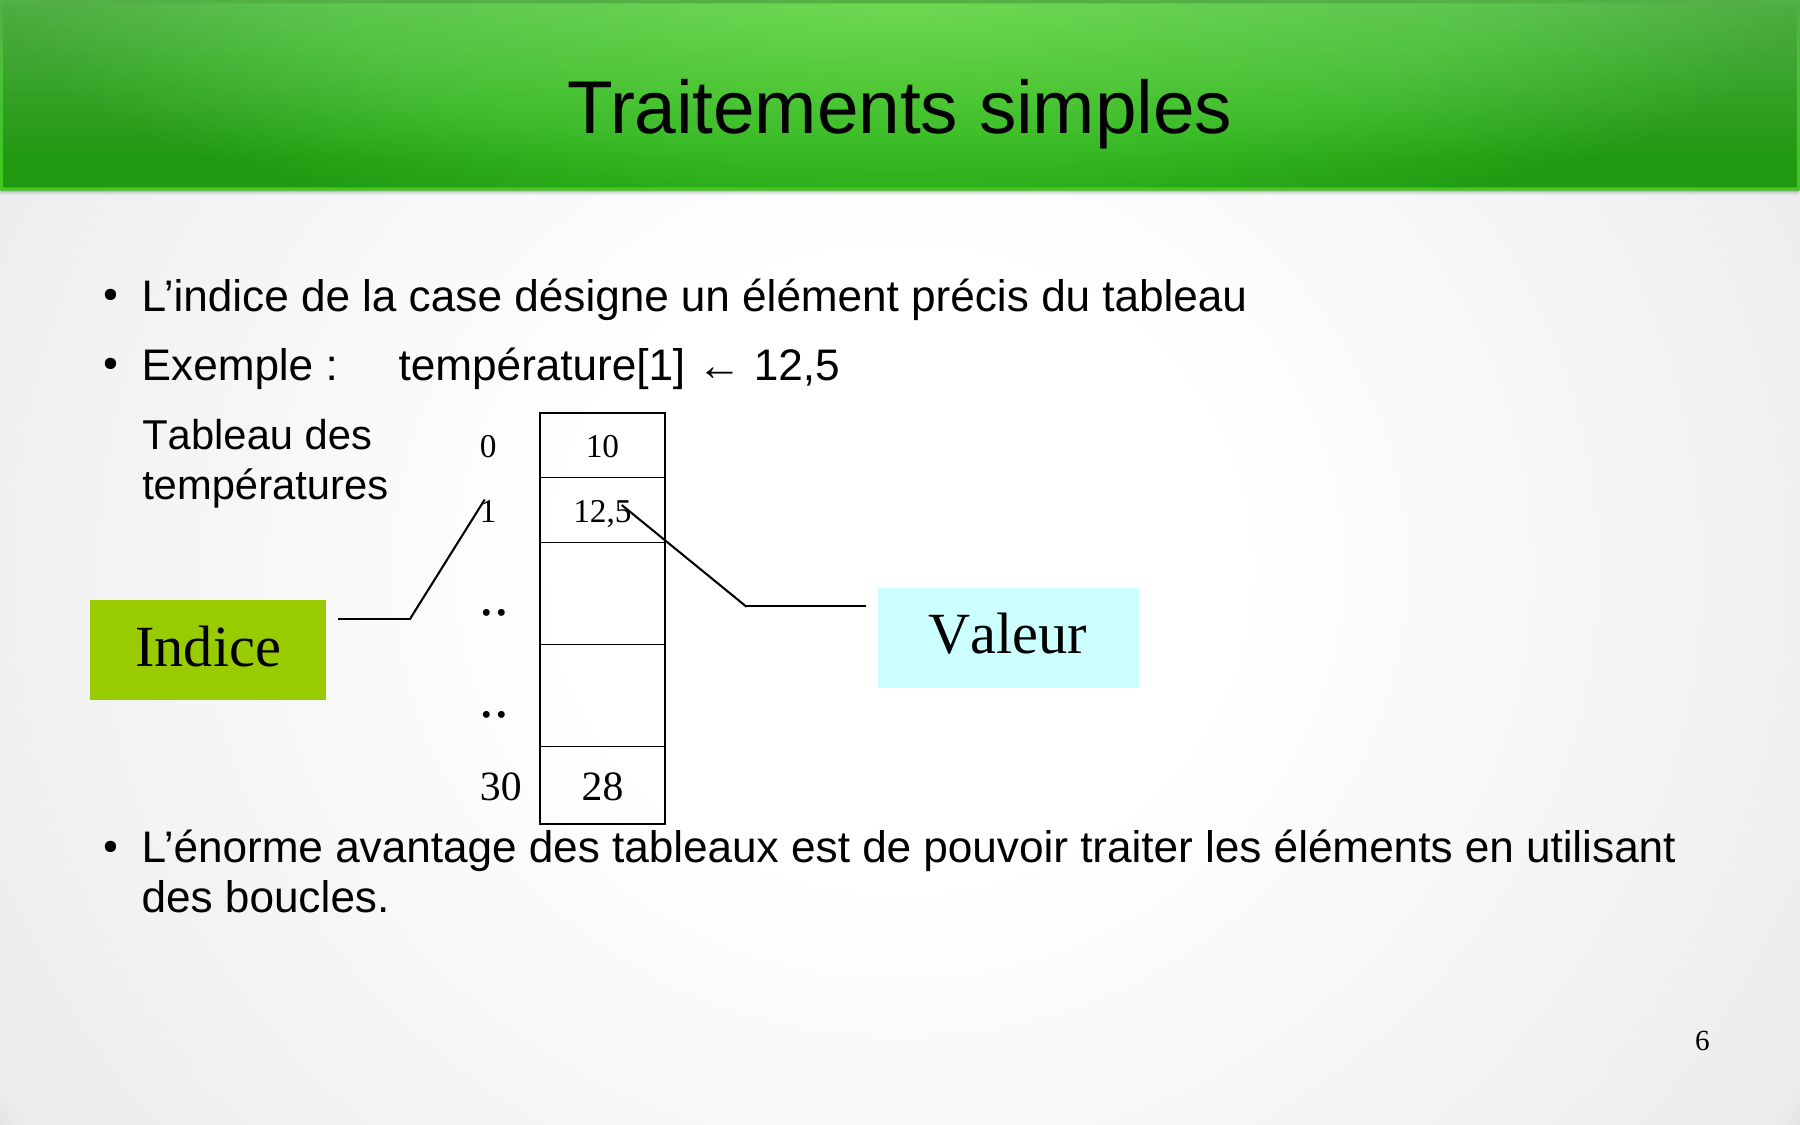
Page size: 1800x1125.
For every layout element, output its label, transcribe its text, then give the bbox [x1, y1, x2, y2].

text_box Indice [90, 600, 326, 700]
text_box Tableau des températures [127, 400, 428, 516]
list L’indice de la case désigne un élément précis du tableau Exemple : température[1] ← 12,5 L’énorme avantage des tableaux est de pouvoir traiter les éléments en utilisant des boucles. [90, 271, 1711, 924]
table_cell .. [465, 645, 539, 747]
table_header 0 [465, 413, 539, 478]
table_header 10 [541, 414, 664, 477]
table_cell 1 [465, 478, 539, 542]
table_cell .. [465, 542, 539, 645]
text_box Valeur [878, 588, 1139, 688]
table_cell 30 [465, 747, 539, 824]
table_cell [541, 645, 664, 746]
title Traitements simples [90, 42, 1711, 172]
table_cell 12,5 [541, 478, 664, 542]
table_cell 28 [541, 747, 664, 823]
table_cell [541, 543, 664, 644]
